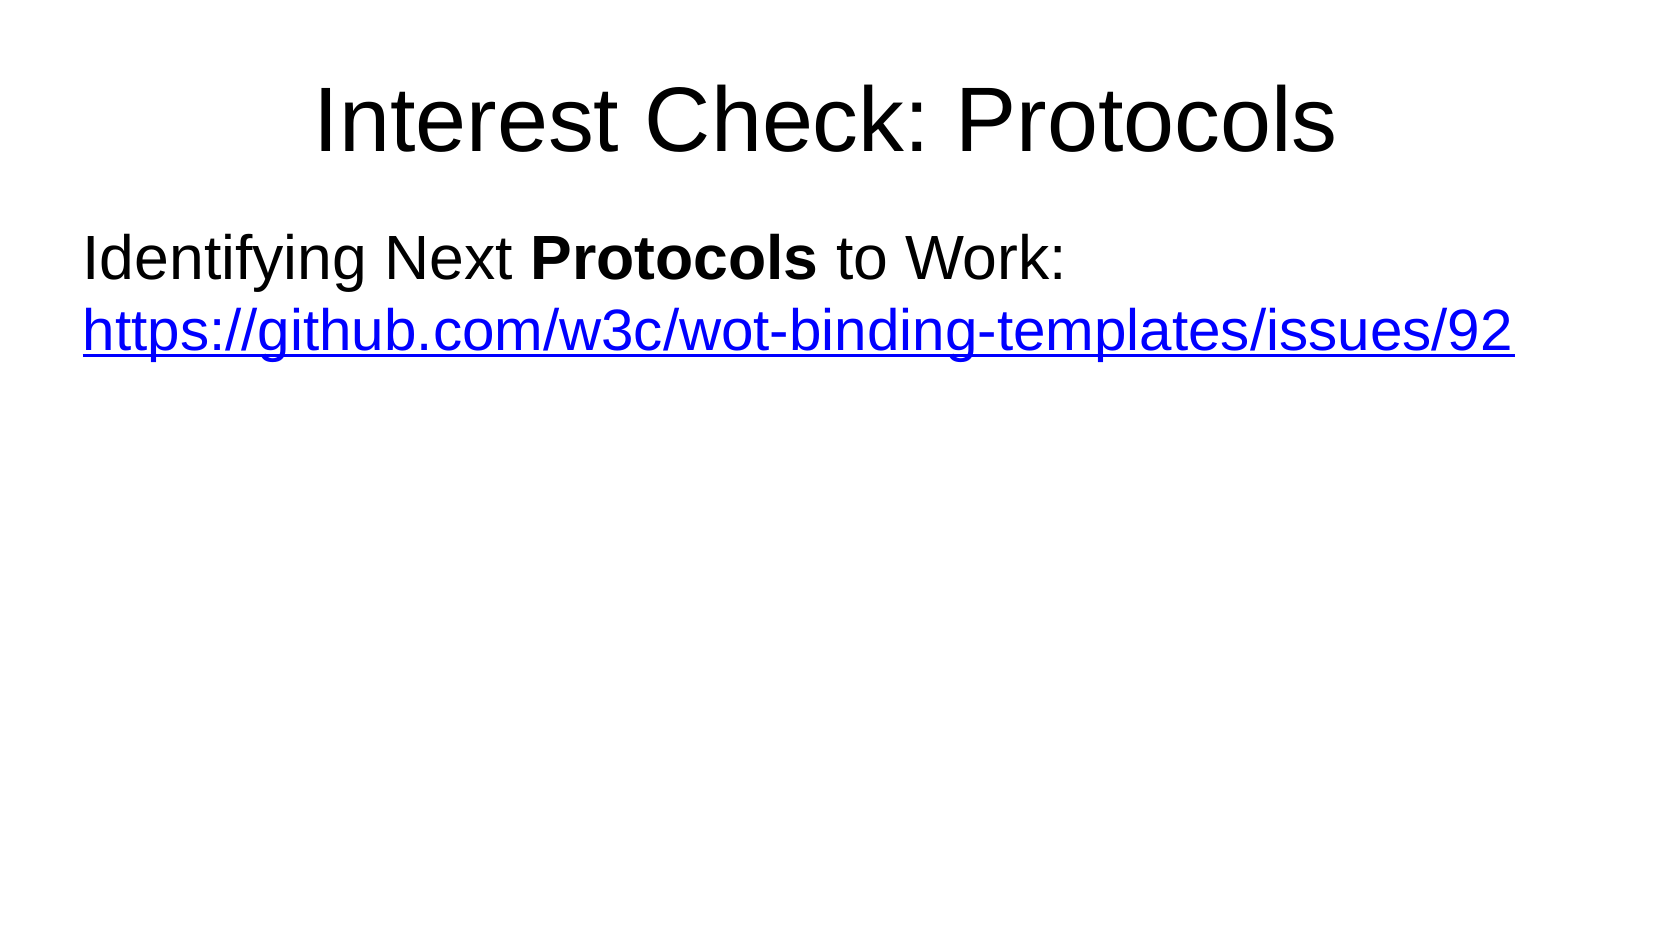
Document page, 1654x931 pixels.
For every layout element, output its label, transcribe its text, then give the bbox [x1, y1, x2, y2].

text_box Identifying Next Protocols to Work: https://github.com/w3c/wot-binding-templates/issues/92 [82, 217, 1571, 757]
text_box Interest Check: Protocols [82, 37, 1571, 193]
